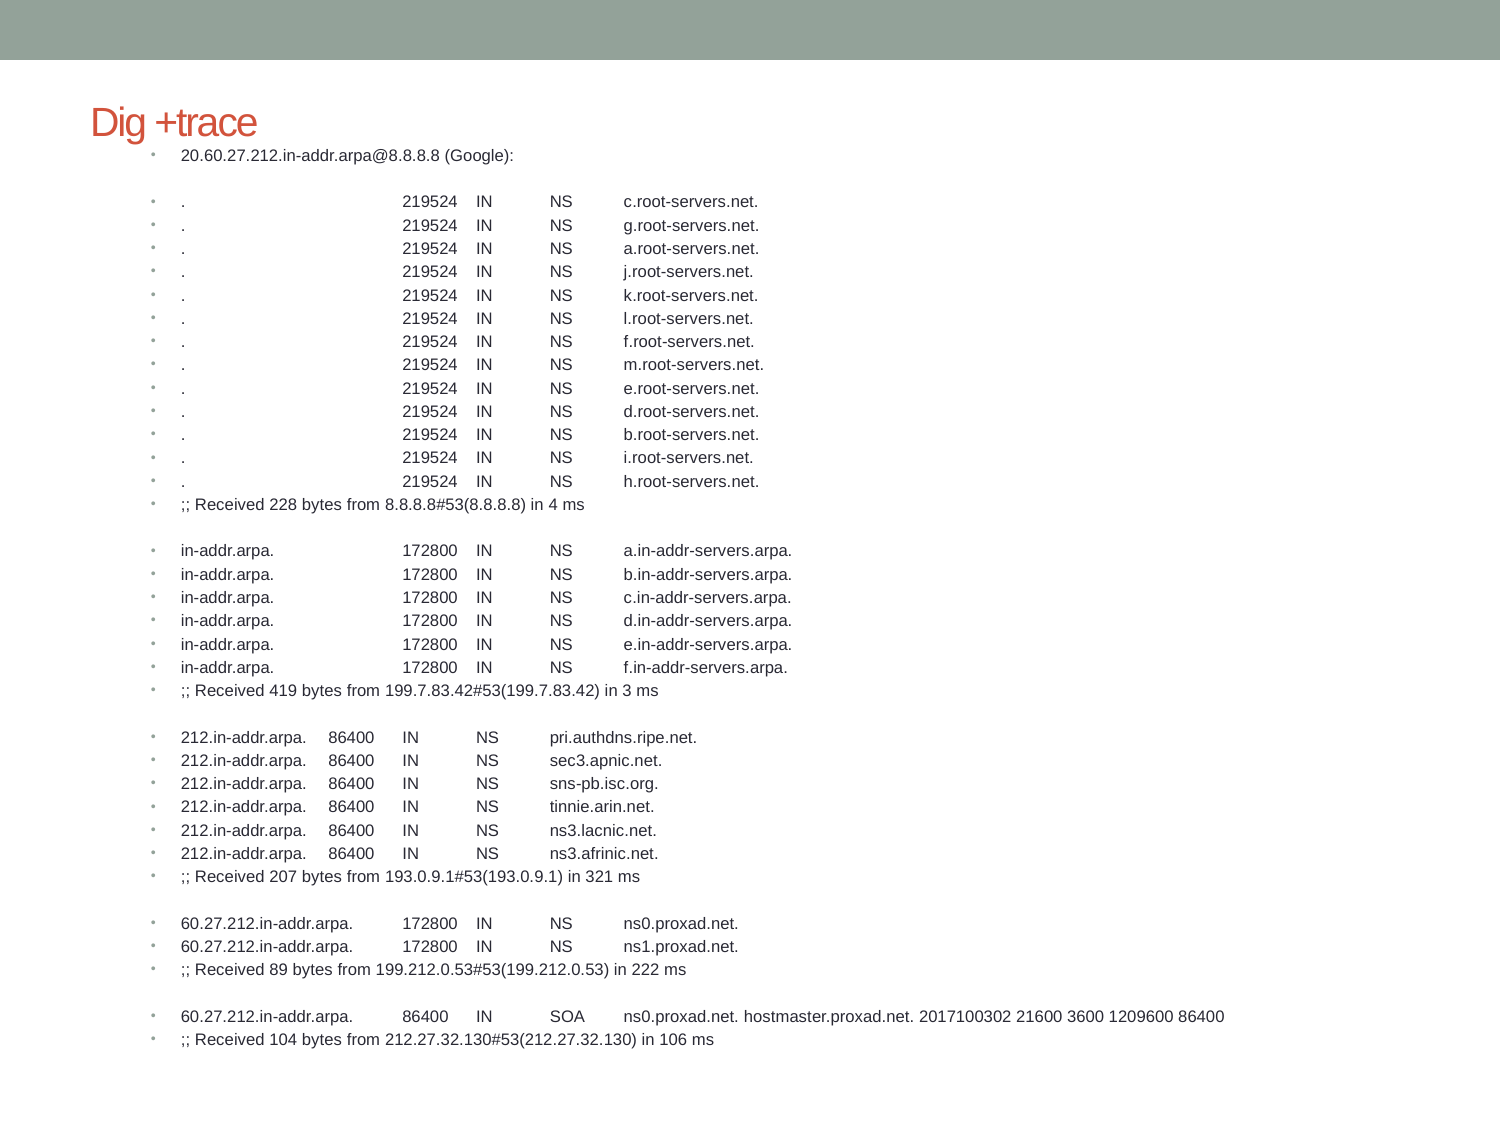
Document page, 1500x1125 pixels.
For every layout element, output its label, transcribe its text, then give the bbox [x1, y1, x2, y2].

title Dig +trace [75, 87, 1425, 250]
list 20.60.27.212.in-addr.arpa@8.8.8.8 (Google): . 219524 IN NS c.root-servers.net. . 219524 IN NS g.root-servers.net. . 219524 IN NS a.root-servers.net. . 219524 IN NS j.root-servers.net. . 219524 IN NS k.root-servers.net. . 219524 IN NS l.root-servers.net. . 219524 IN NS f.root-servers.net. . 219524 IN NS m.root-servers.net. . 219524 IN NS e.root-servers.net. . 219524 IN NS d.root-servers.net. . 219524 IN NS b.root-servers.net. . 219524 IN NS i.root-servers.net. . 219524 IN NS h.root-servers.net. ;; Received 228 bytes from 8.8.8.8#53(8.8.8.8) in 4 ms in-addr.arpa. 172800 IN NS a.in-addr-servers.arpa. in-addr.arpa. 172800 IN NS b.in-addr-servers.arpa. in-addr.arpa. 172800 IN NS c.in-addr-servers.arpa. in-addr.arpa. 172800 IN NS d.in-addr-servers.arpa. in-addr.arpa. 172800 IN NS e.in-addr-servers.arpa. in-addr.arpa. 172800 IN NS f.in-addr-servers.arpa. ;; Received 419 bytes from 199.7.83.42#53(199.7.83.42) in 3 ms 212.in-addr.arpa. 86400 IN NS pri.authdns.ripe.net. 212.in-addr.arpa. 86400 IN NS sec3.apnic.net. 212.in-addr.arpa. 86400 IN NS sns-pb.isc.org. 212.in-addr.arpa. 86400 IN NS tinnie.arin.net. 212.in-addr.arpa. 86400 IN NS ns3.lacnic.net. 212.in-addr.arpa. 86400 IN NS ns3.afrinic.net. ;; Received 207 bytes from 193.0.9.1#53(193.0.9.1) in 321 ms 60.27.212.in-addr.arpa. 172800 IN NS ns0.proxad.net. 60.27.212.in-addr.arpa. 172800 IN NS ns1.proxad.net. ;; Received 89 bytes from 199.212.0.53#53(199.212.0.53) in 222 ms 60.27.212.in-addr.arpa. 86400 IN SOA ns0.proxad.net. hostmaster.proxad.net. 2017100302 21600 3600 1209600 86400 ;; Received 104 bytes from 212.27.32.130#53(212.27.32.130) in 106 ms [135, 137, 1486, 880]
